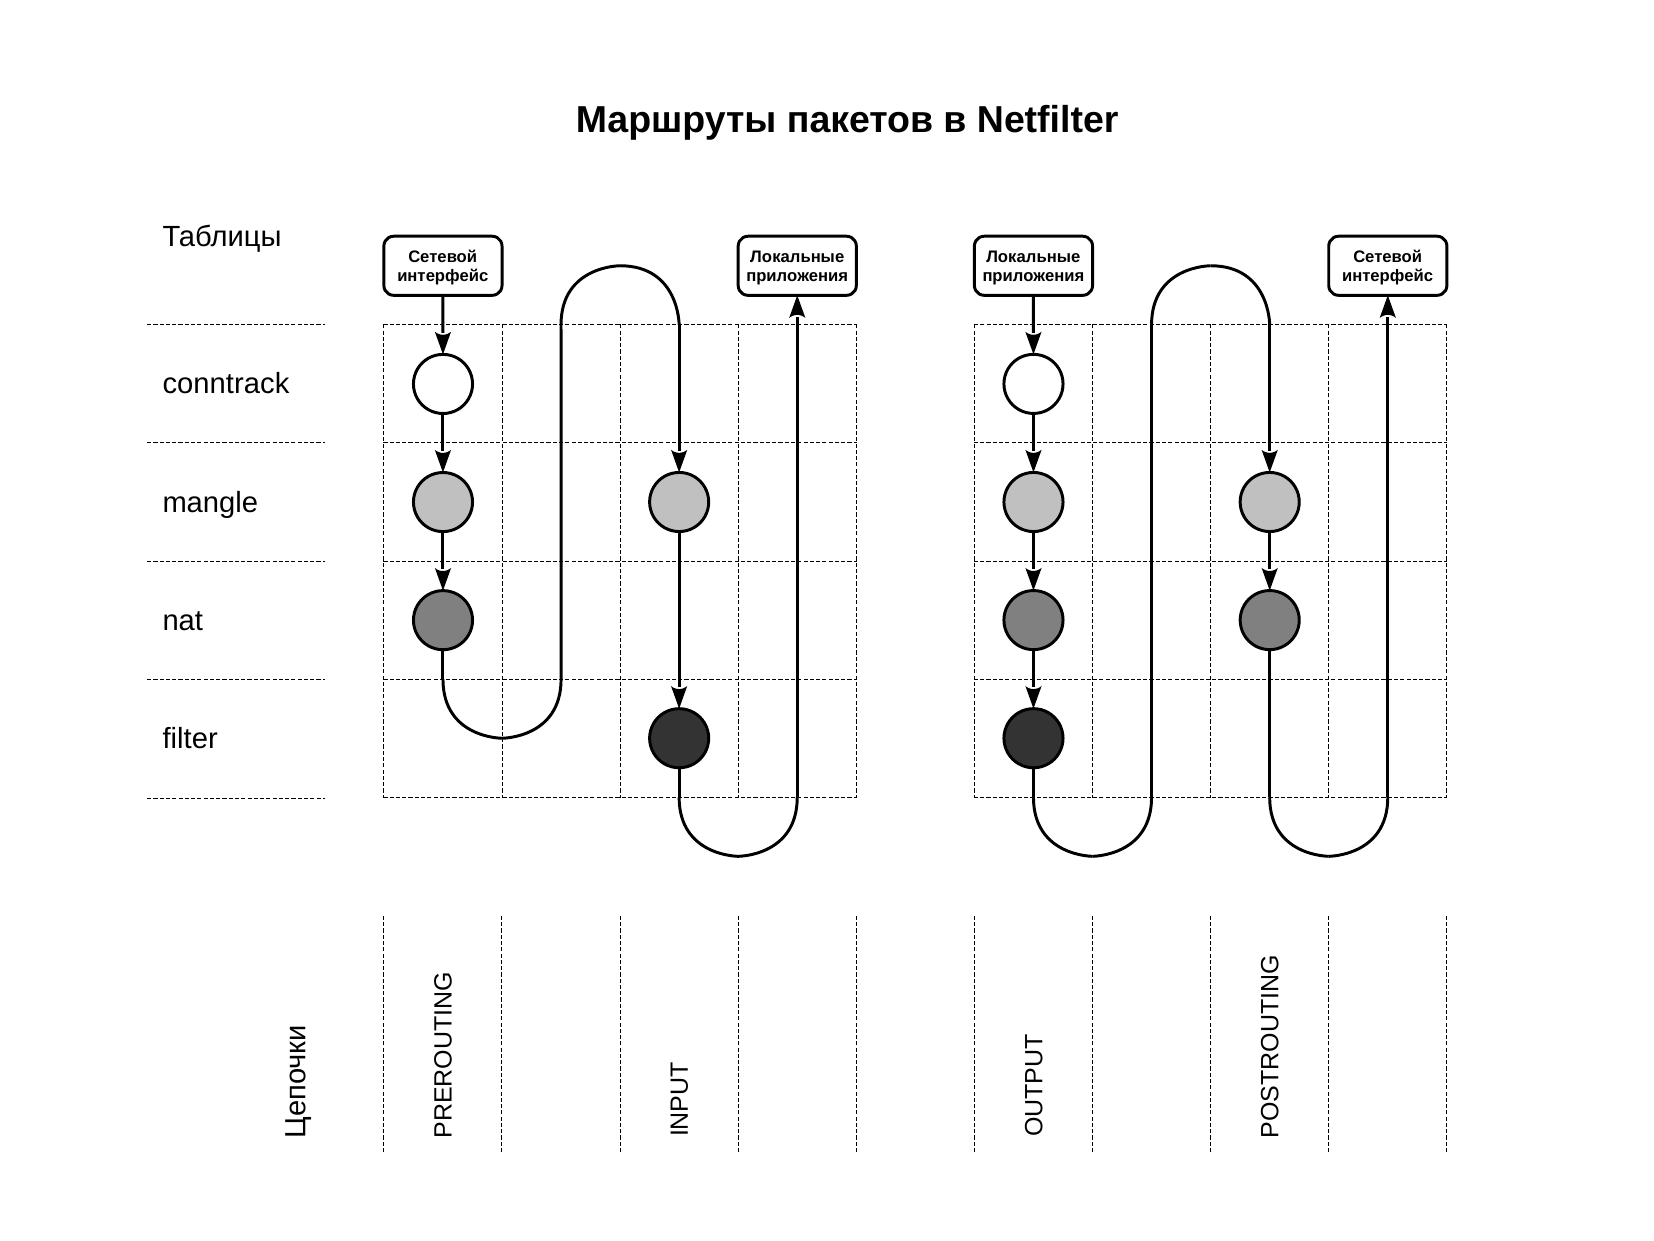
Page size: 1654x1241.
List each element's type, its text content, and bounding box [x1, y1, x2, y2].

text_box Сетевой интерфейс [383, 236, 503, 296]
text_box [649, 472, 709, 532]
text_box PREROUTING [413, 915, 473, 1154]
text_box Сетевой интерфейс [1328, 236, 1447, 296]
text_box Локальные приложения [974, 236, 1093, 296]
text_box OUTPUT [1003, 915, 1063, 1152]
text_box Локальные приложения [738, 236, 857, 296]
text_box nat [147, 596, 325, 644]
text_box POSTROUTING [1240, 915, 1300, 1154]
text_box Цепочки [265, 915, 325, 1154]
text_box Таблицы [147, 206, 325, 266]
text_box [649, 708, 709, 768]
text_box [1003, 708, 1064, 768]
text_box [1003, 590, 1064, 650]
text_box [1240, 472, 1300, 532]
text_box INPUT [649, 915, 709, 1152]
text_box conntrack [147, 359, 325, 408]
text_box [1240, 590, 1300, 650]
text_box Маршруты пакетов в Netfilter [561, 90, 1152, 149]
text_box [1003, 472, 1064, 532]
text_box mangle [147, 478, 325, 526]
text_box [413, 472, 473, 532]
text_box [413, 590, 473, 650]
text_box filter [147, 714, 325, 762]
